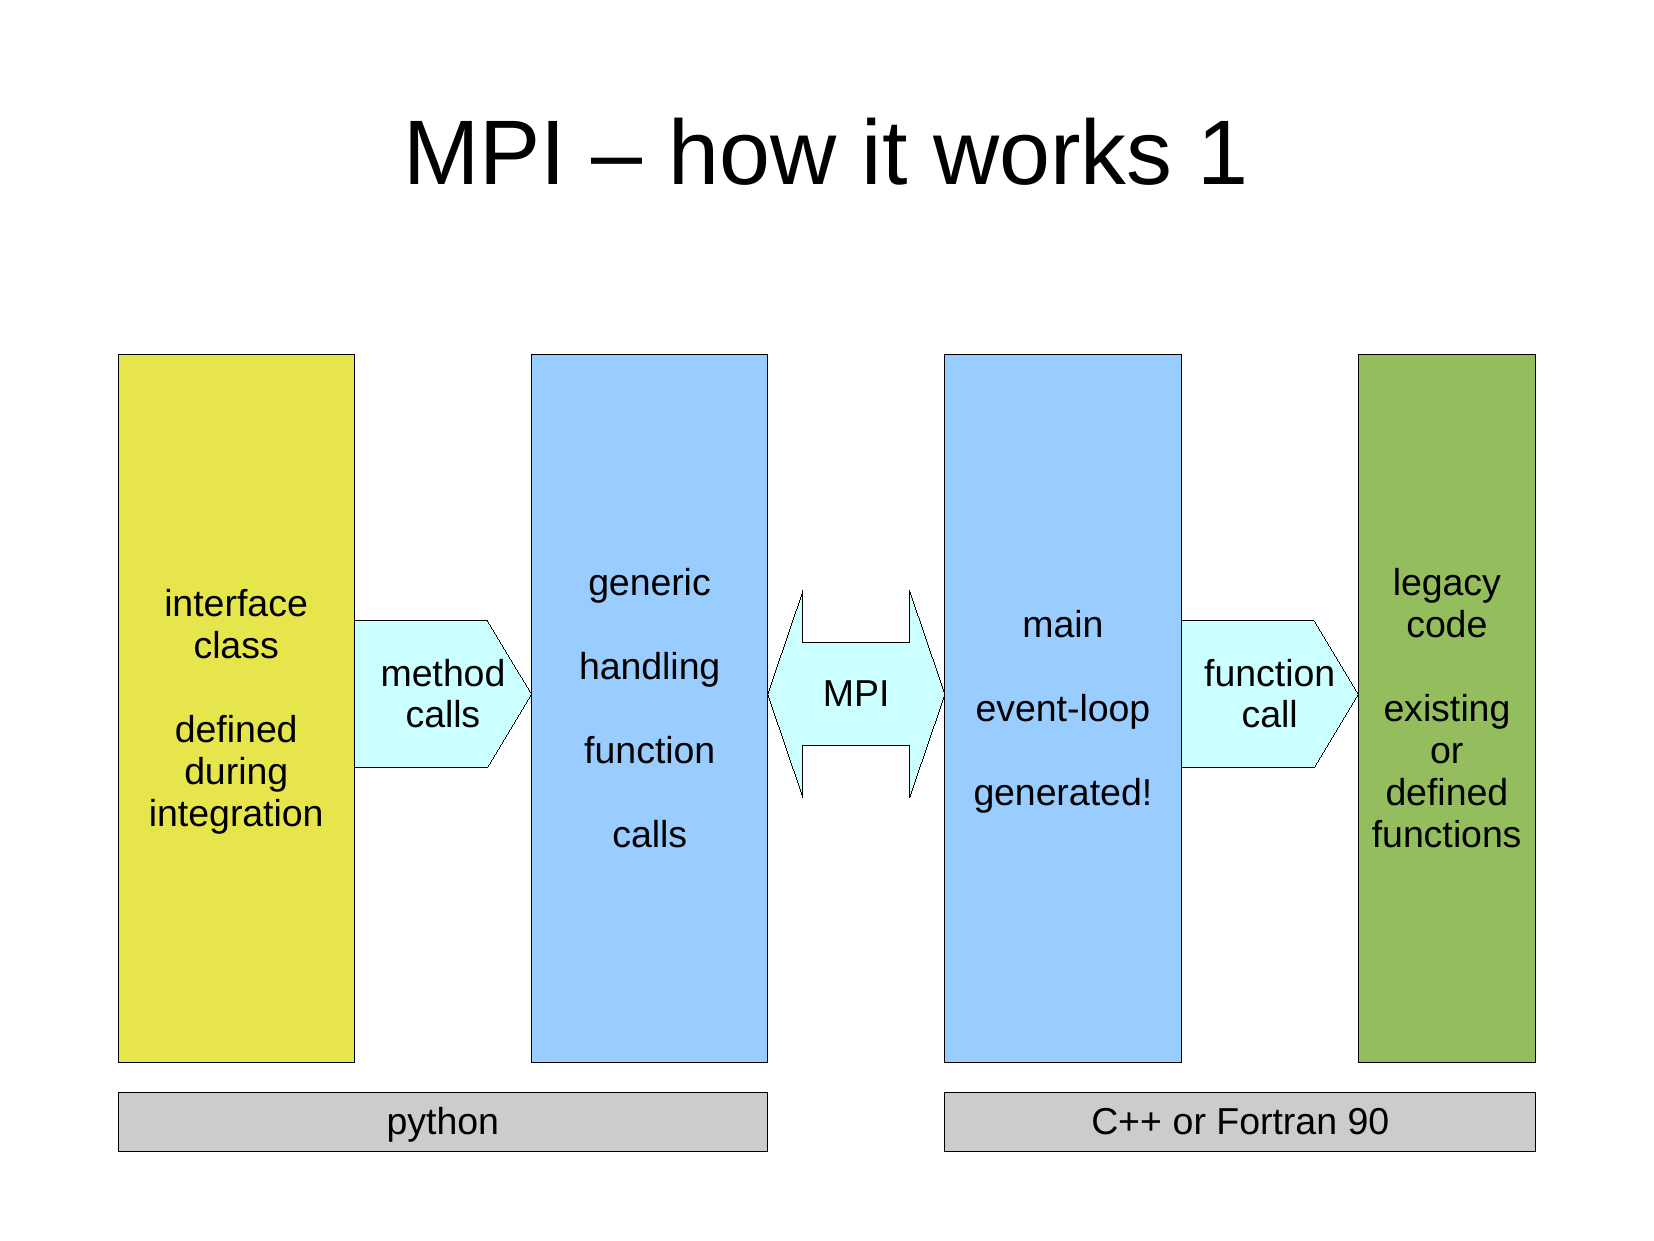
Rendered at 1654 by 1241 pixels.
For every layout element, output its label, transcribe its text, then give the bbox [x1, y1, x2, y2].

text_box MPI [768, 590, 945, 798]
text_box main event-loop generated! [944, 354, 1182, 1063]
text_box method calls [355, 620, 531, 768]
text_box python [118, 1092, 768, 1152]
title MPI – how it works 1 [82, 56, 1571, 250]
text_box C++ or Fortran 90 [944, 1092, 1536, 1152]
text_box interface class defined during integration [118, 354, 355, 1063]
text_box function call [1181, 620, 1359, 768]
text_box generic handling function calls [531, 354, 768, 1063]
text_box legacy code existing or defined functions [1358, 354, 1536, 1063]
